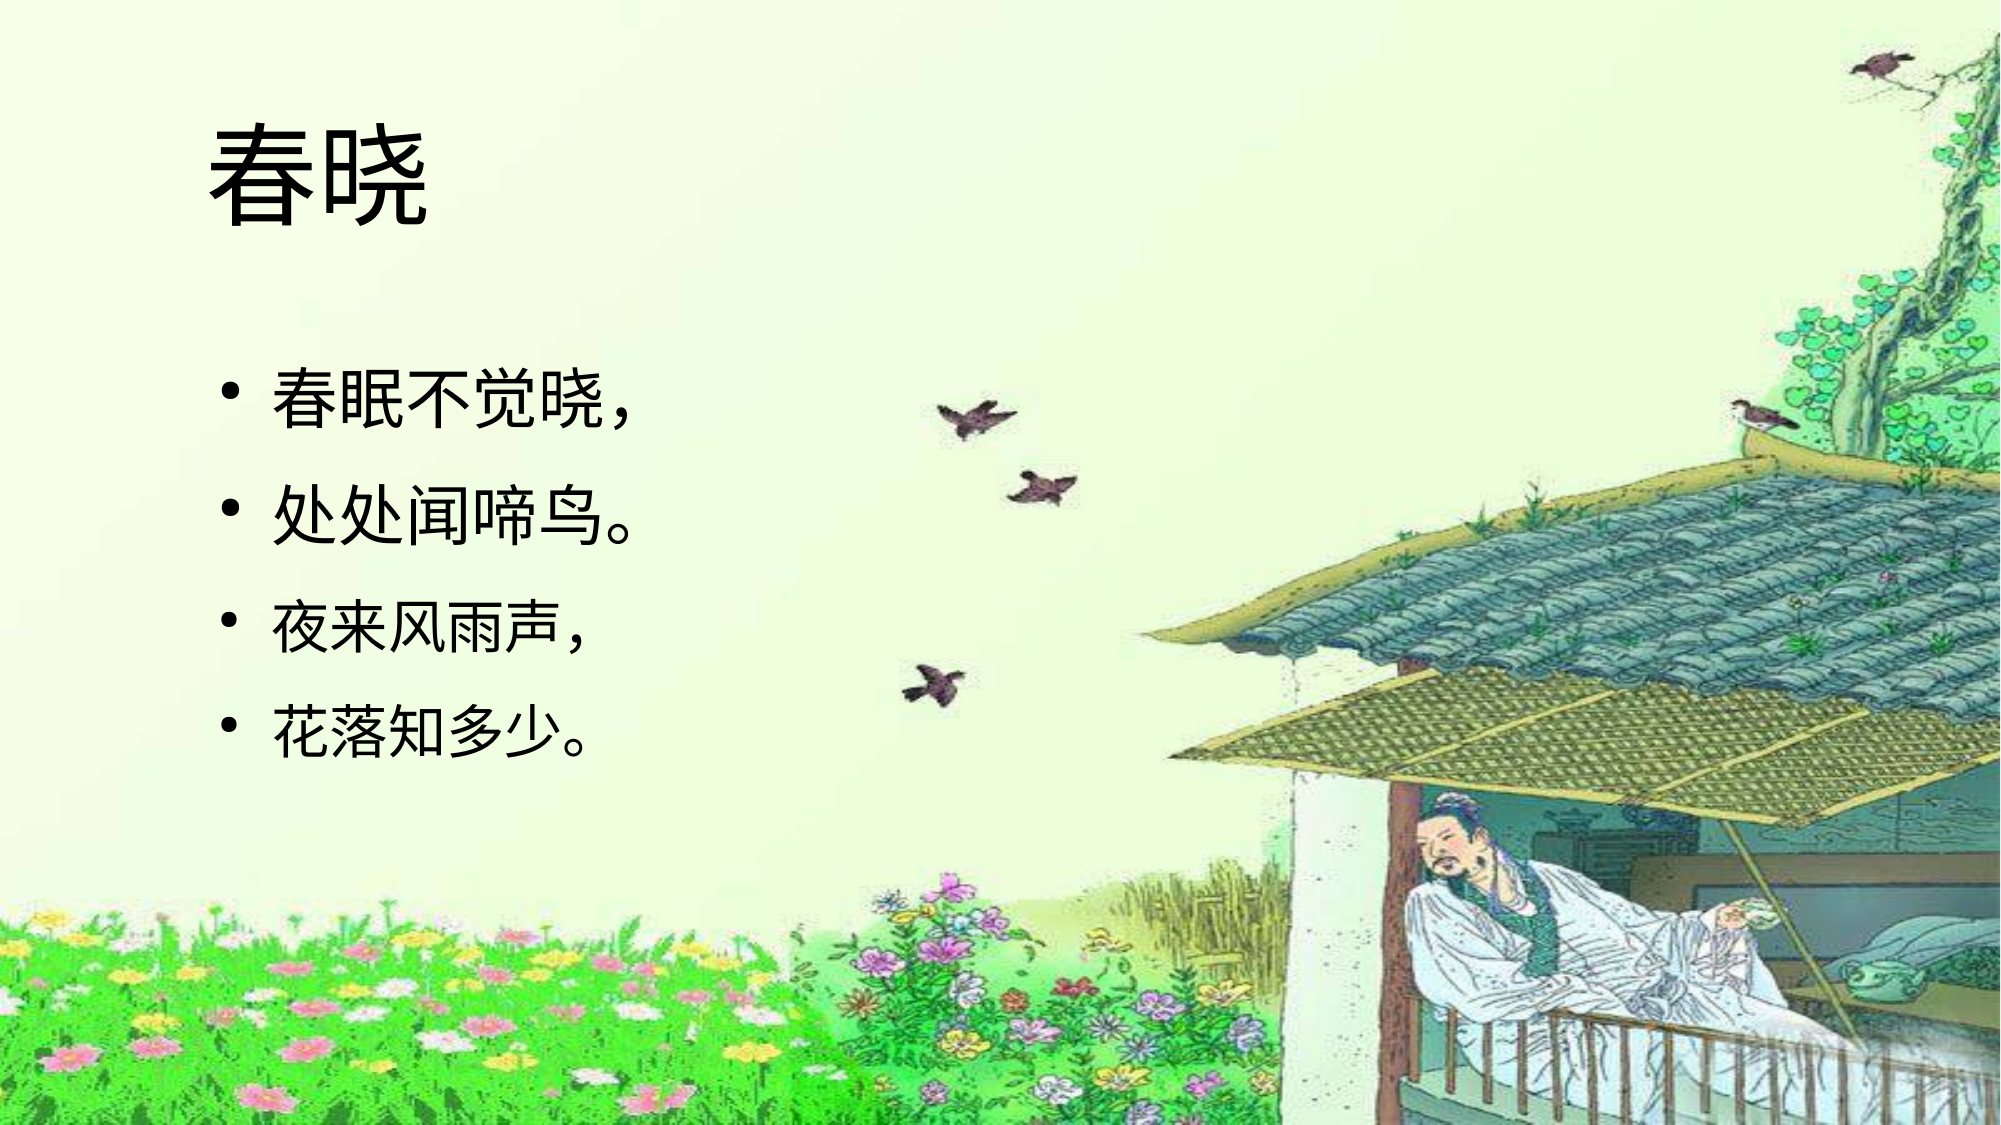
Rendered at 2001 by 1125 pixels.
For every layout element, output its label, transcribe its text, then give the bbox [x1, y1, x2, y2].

title 春晓 [165, 64, 449, 272]
list 春眠不觉晓， 处处闻啼鸟。 夜来风雨声， 花落知多少。 [200, 354, 1146, 875]
picture [0, 0, 2001, 1125]
